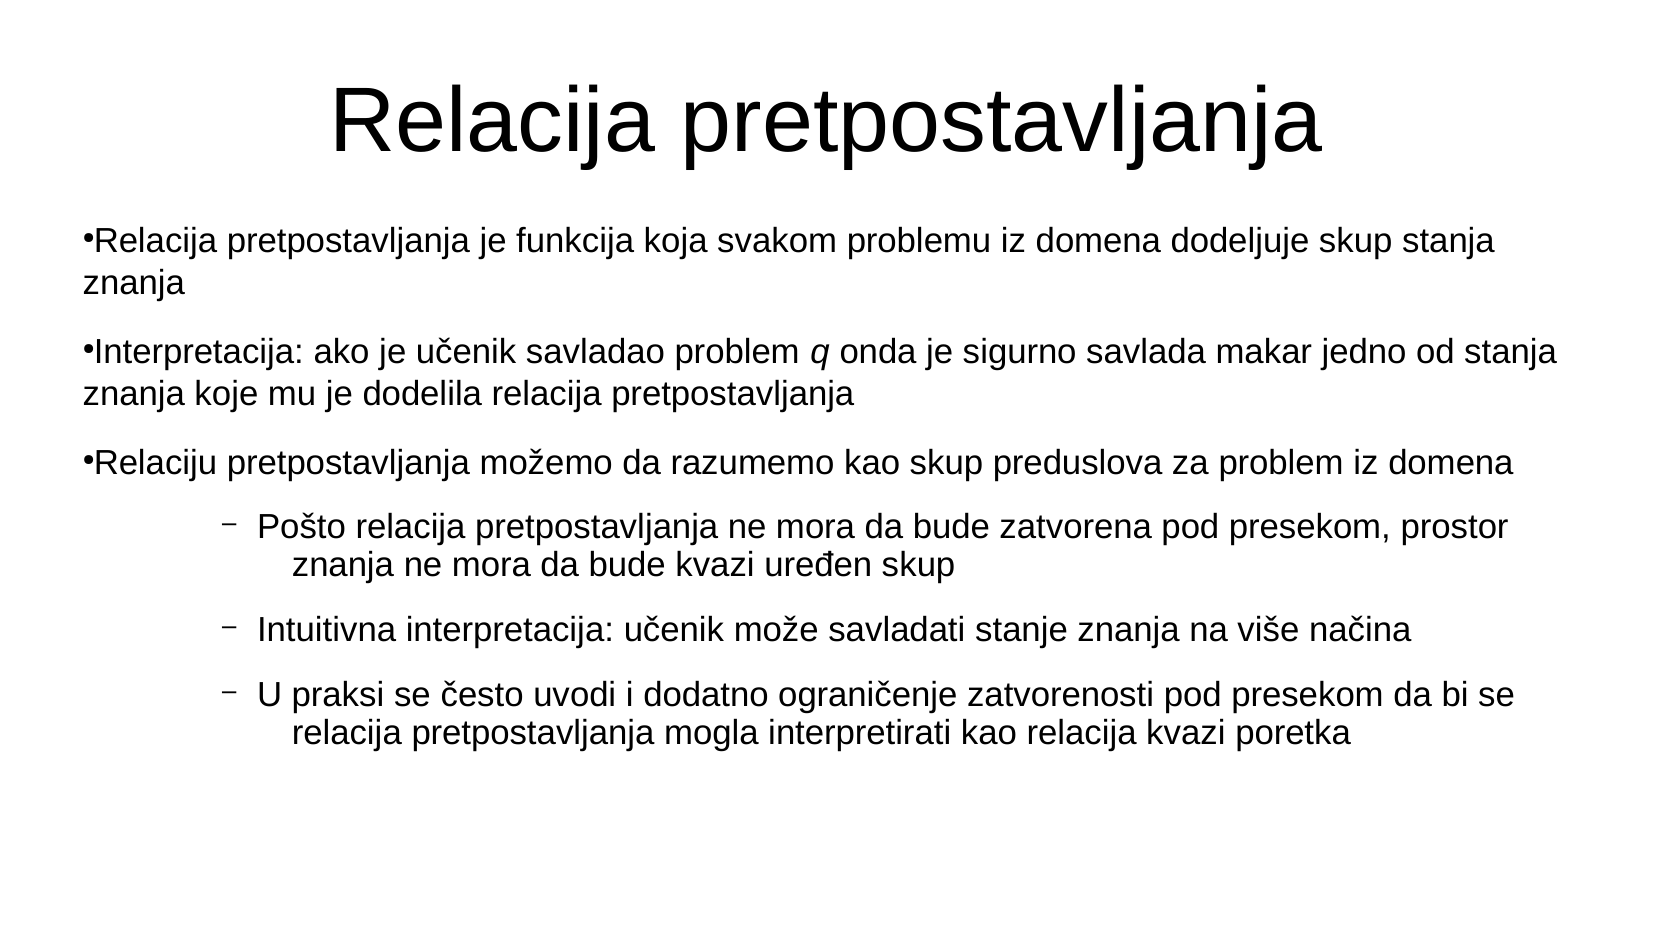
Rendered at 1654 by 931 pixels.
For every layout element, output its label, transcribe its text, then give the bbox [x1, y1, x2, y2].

title Relacija pretpostavljanja [82, 37, 1571, 193]
list Relacija pretpostavljanja je funkcija koja svakom problemu iz domena dodeljuje skup stanja znanja Interpretacija: ako je učenik savladao problem q onda je sigurno savlada makar jedno od stanja znanja koje mu je dodelila relacija pretpostavljanja Relaciju pretpostavljanja možemo da razumemo kao skup preduslova za problem iz domena Pošto relacija pretpostavljanja ne mora da bude zatvorena pod presekom, prostor znanja ne mora da bude kvazi uređen skup Intuitivna interpretacija: učenik može savladati stanje znanja na više načina U praksi se često uvodi i dodatno ograničenje zatvorenosti pod presekom da bi se relacija pretpostavljanja mogla interpretirati kao relacija kvazi poretka [82, 217, 1571, 758]
